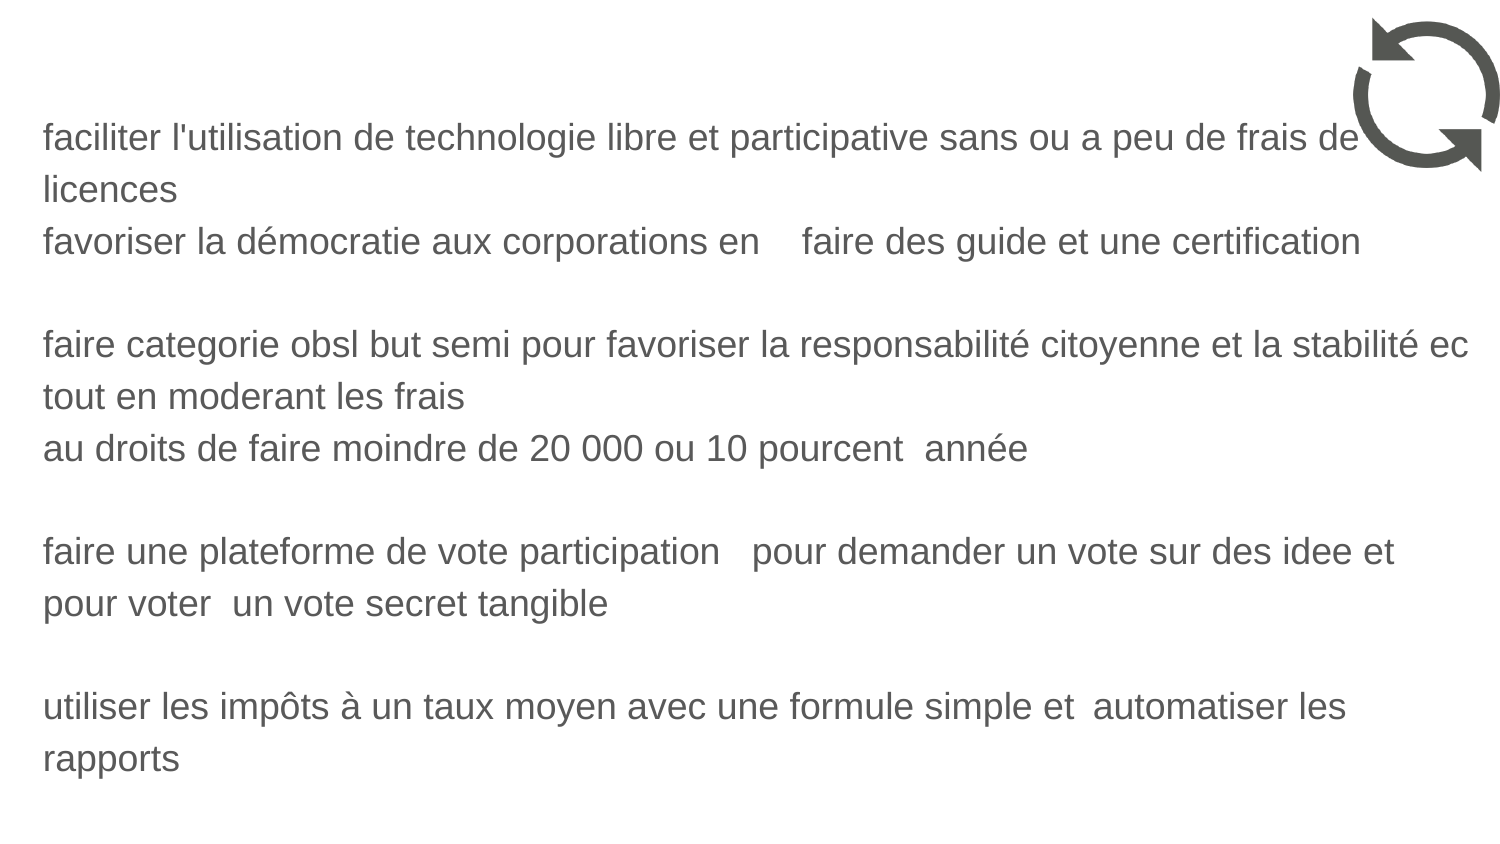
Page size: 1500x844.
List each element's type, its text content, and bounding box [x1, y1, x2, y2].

text_box faciliter l'utilisation de technologie libre et participative sans ou a peu de frais de licences favoriser la démocratie aux corporations en faire des guide et une certification faire categorie obsl but semi pour favoriser la responsabilité citoyenne et la stabilité ec tout en moderant les frais au droits de faire moindre de 20 000 ou 10 pourcent année faire une plateforme de vote participation pour demander un vote sur des idee et pour voter un vote secret tangible utiliser les impôts à un taux moyen avec une formule simple et automatiser les rapports [28, 17, 1500, 823]
picture [1353, 17, 1500, 173]
list [51, 214, 1449, 775]
